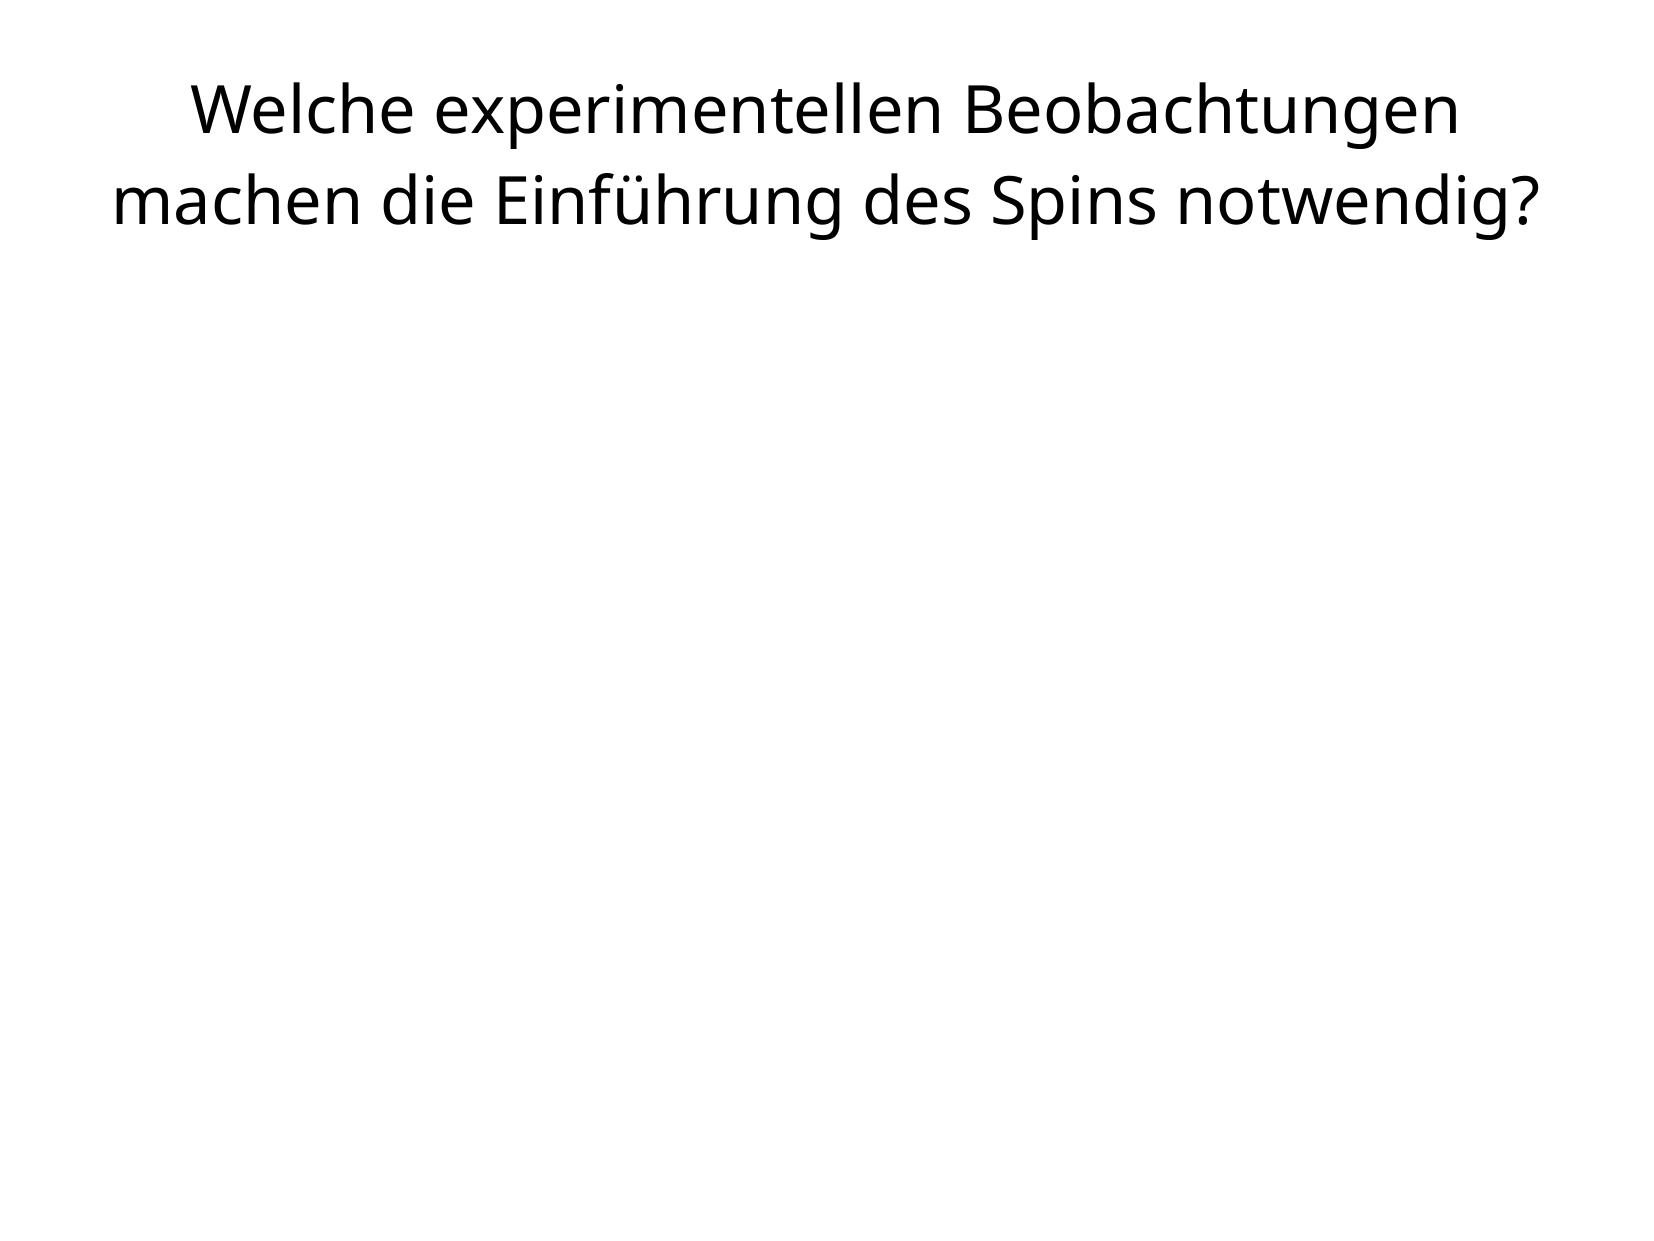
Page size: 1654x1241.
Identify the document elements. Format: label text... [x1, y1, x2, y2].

title Welche experimentellen Beobachtungen machen die Einführung des Spins notwendig? [82, 49, 1571, 257]
